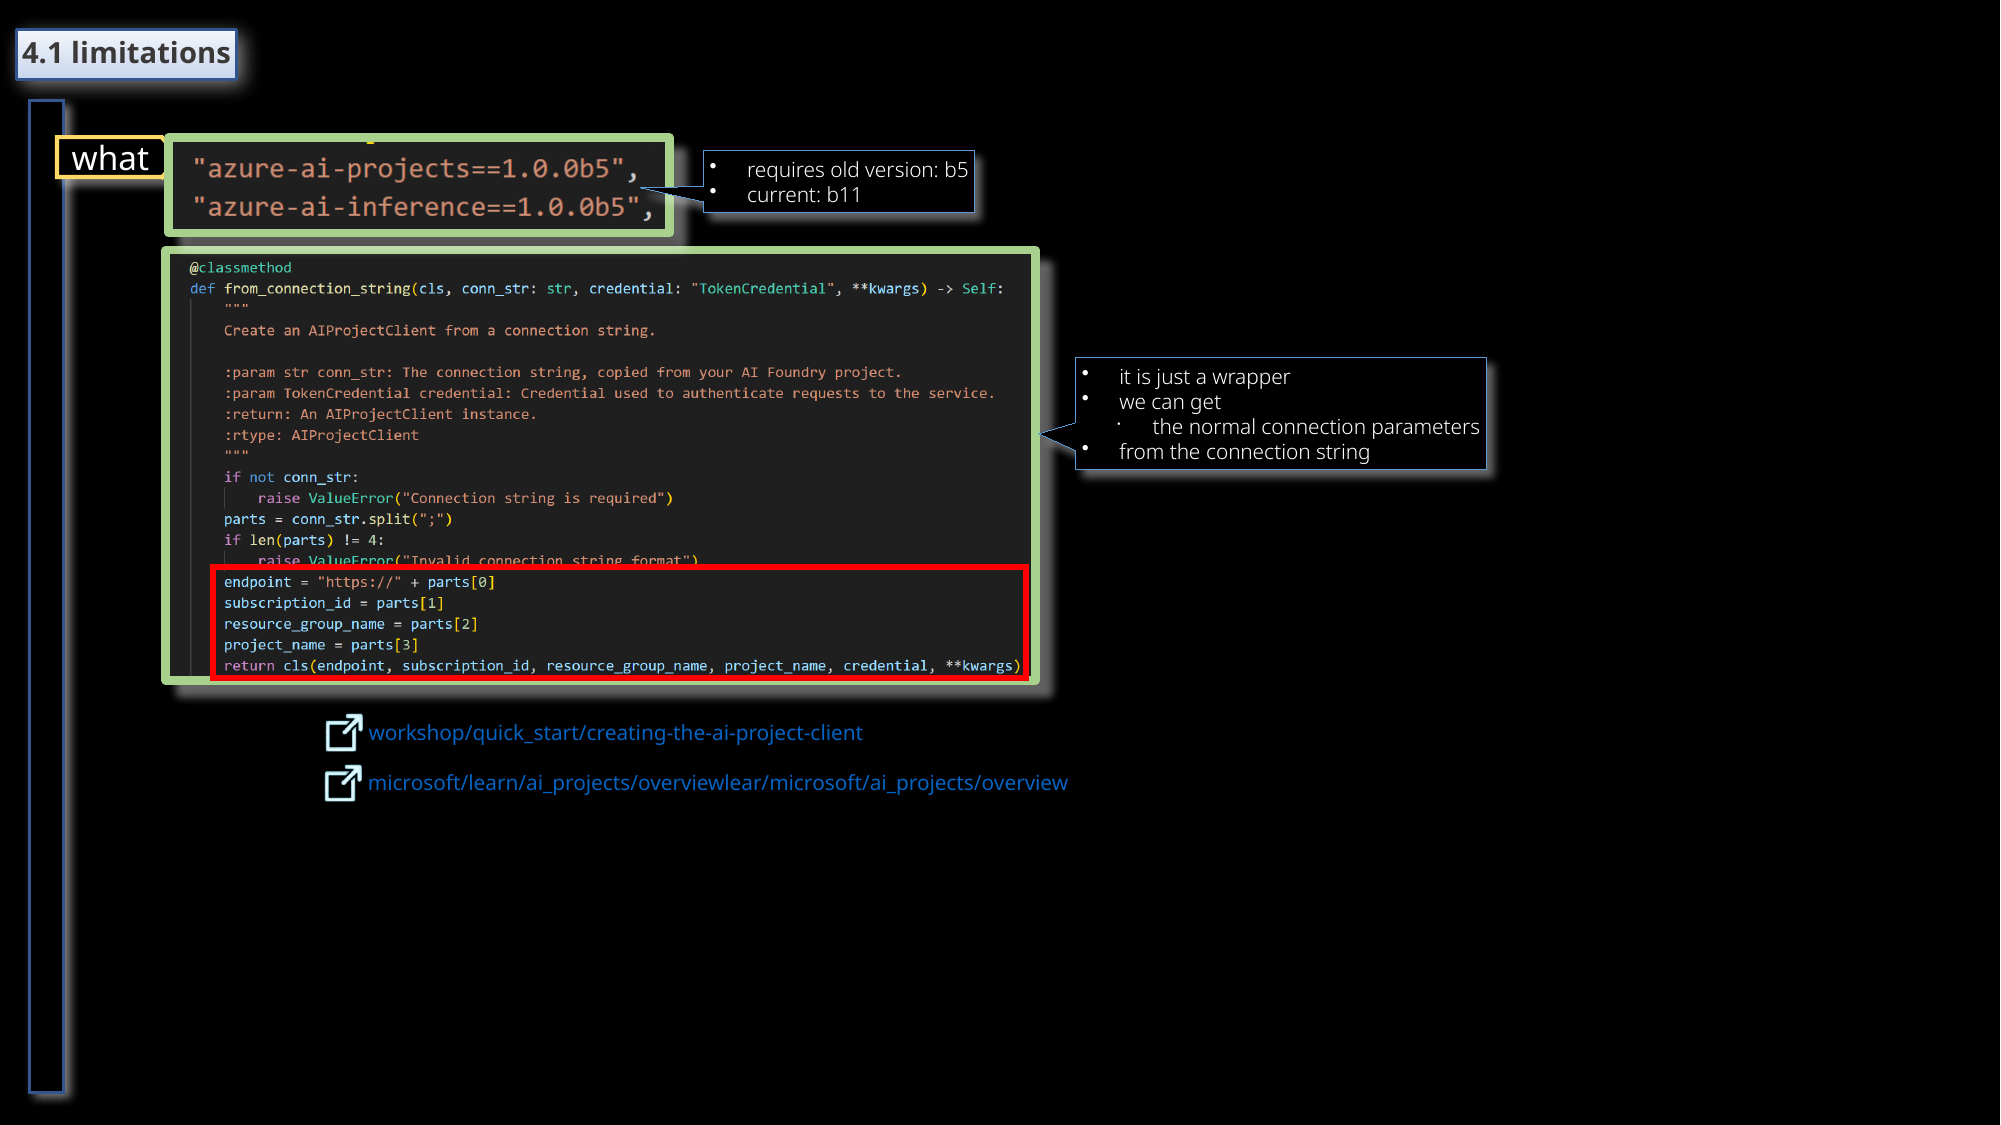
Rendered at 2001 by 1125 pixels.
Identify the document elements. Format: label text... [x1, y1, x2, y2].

text_box what [56, 137, 164, 178]
text_box it is just a wrapper we can get the normal connection parameters from the connection string [1038, 357, 1487, 470]
text_box [29, 100, 64, 1093]
title 4.1 limitations [29, 29, 224, 80]
text_box requires old version: b5 current: b11 [640, 150, 975, 213]
text_box workshop/quick_start/creating-the-ai-project-client [367, 711, 878, 756]
text_box microsoft/learn/ai_projects/overviewlear/microsoft/ai_projects/overview [366, 762, 1083, 806]
picture [172, 141, 666, 229]
picture [321, 709, 367, 756]
picture [216, 570, 1023, 675]
picture [320, 760, 366, 806]
picture [169, 254, 1032, 677]
